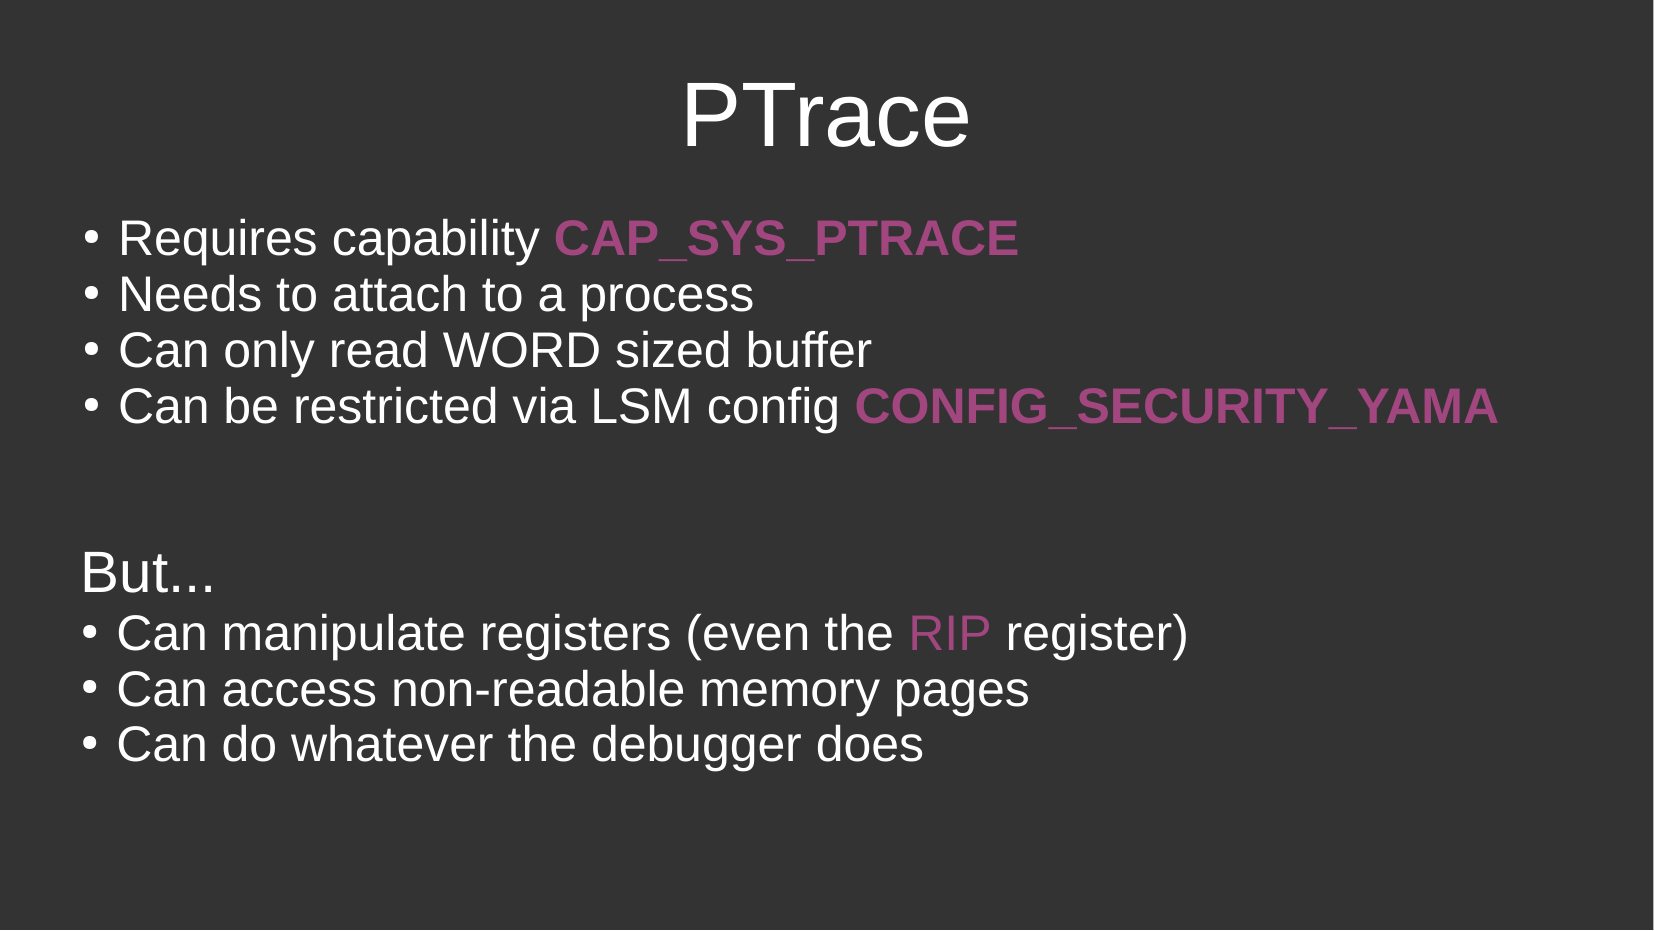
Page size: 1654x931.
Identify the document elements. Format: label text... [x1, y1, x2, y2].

text_box But... Can manipulate registers (even the RIP register) Can access non-readable memory pages Can do whatever the debugger does [75, 450, 1501, 863]
title PTrace [82, 37, 1571, 193]
subtitle Requires capability CAP_SYS_PTRACE Needs to attach to a process Can only read WORD sized buffer Can be restricted via LSM config CONFIG_SECURITY_YAMA [82, 210, 1571, 751]
